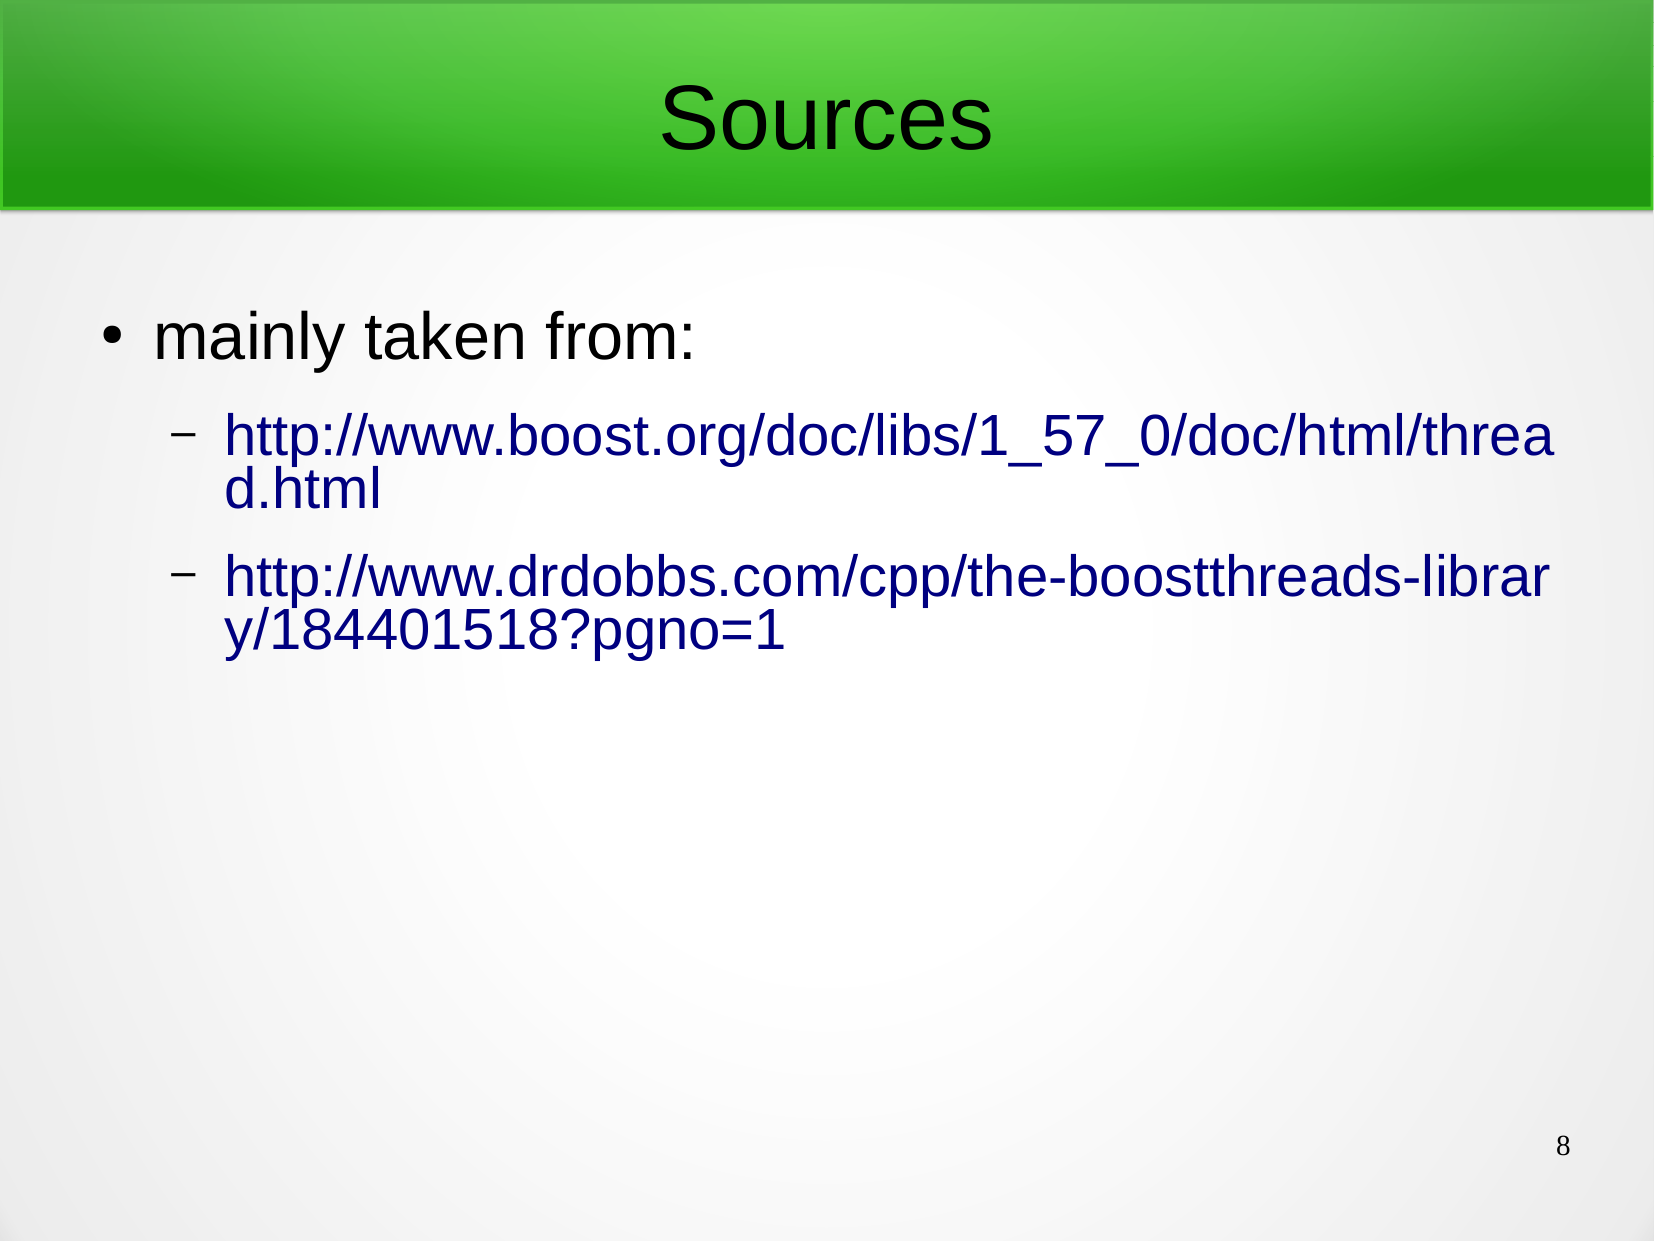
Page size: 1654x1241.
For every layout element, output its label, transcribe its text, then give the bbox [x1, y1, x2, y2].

list mainly taken from: http://www.boost.org/doc/libs/1_57_0/doc/html/thread.html http://www.drdobbs.com/cpp/the-boostthreads-library/184401518?pgno=1 [82, 299, 1571, 1019]
title Sources [82, 47, 1571, 189]
